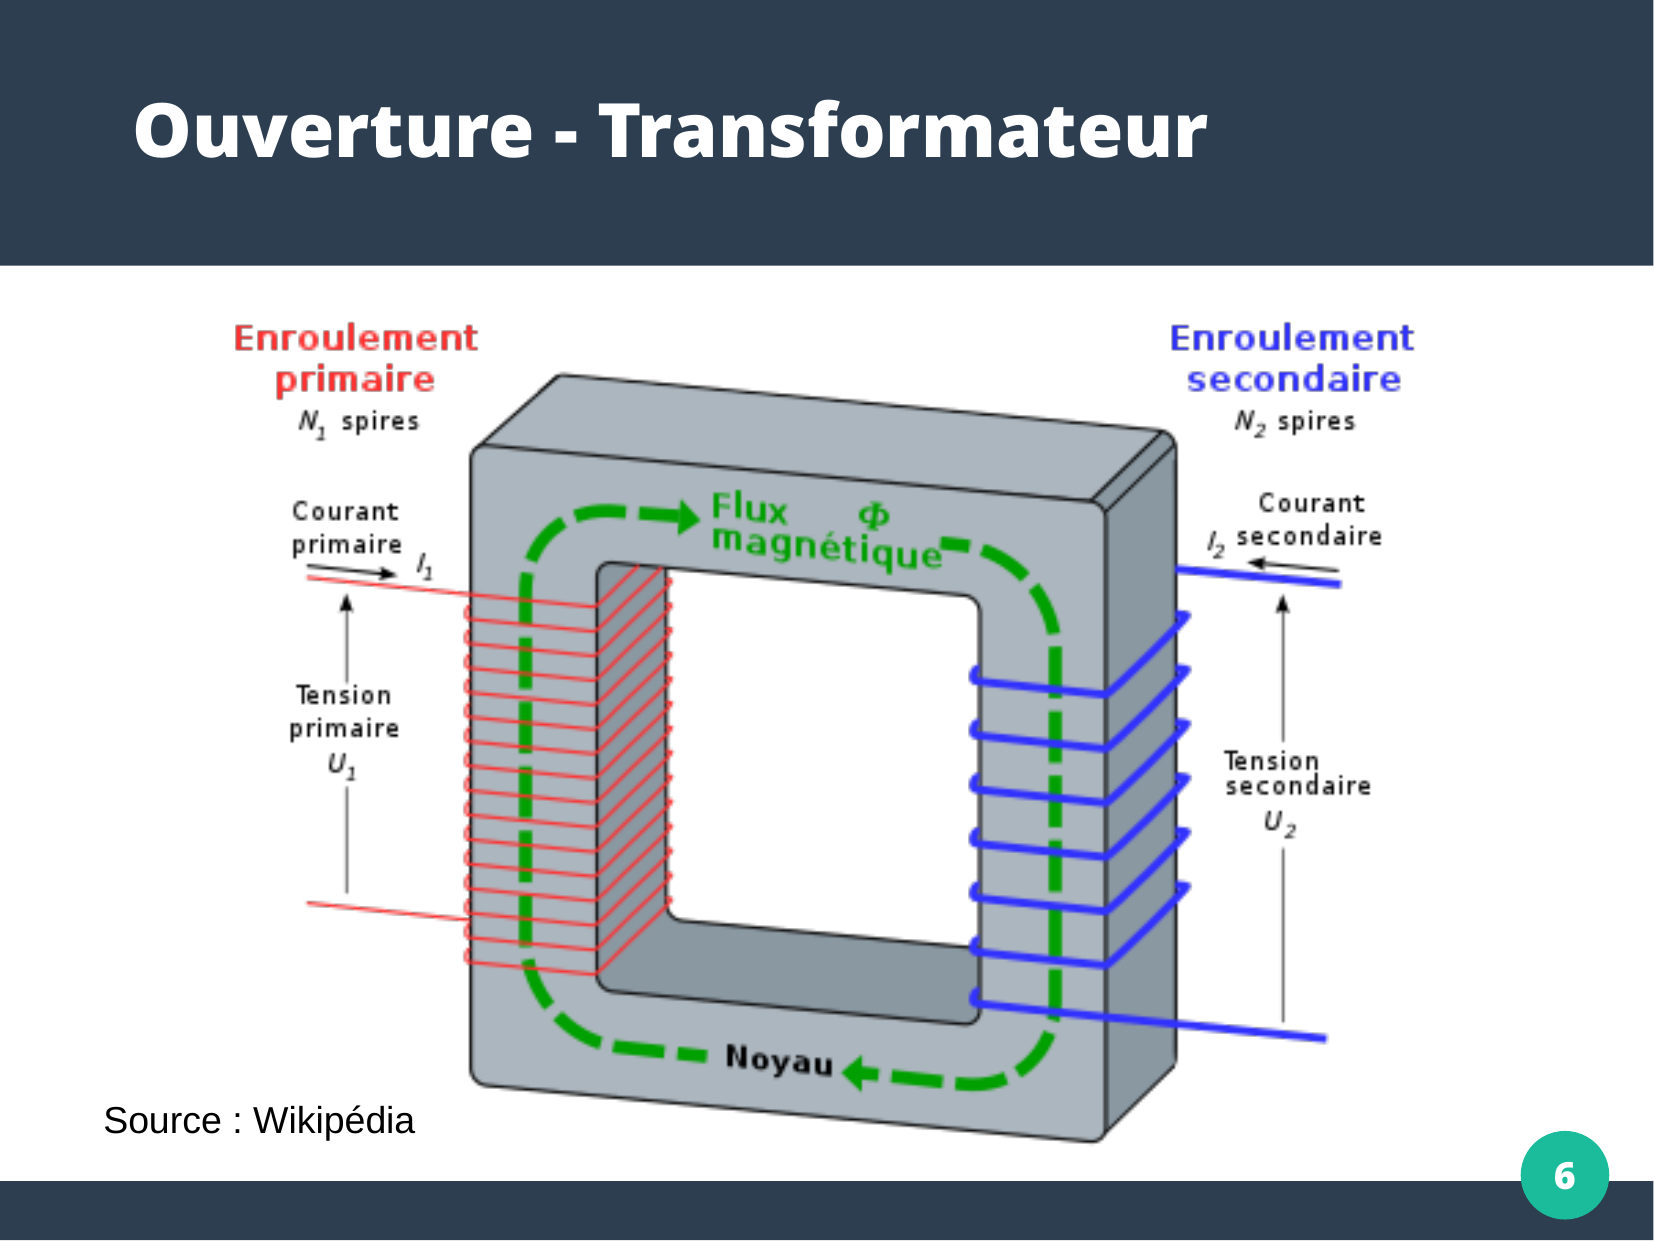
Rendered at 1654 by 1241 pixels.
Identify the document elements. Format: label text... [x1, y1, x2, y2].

text_box Source : Wikipédia [88, 1092, 223, 1150]
title Ouverture - Transformateur [59, 49, 1595, 207]
picture [223, 307, 1431, 1163]
